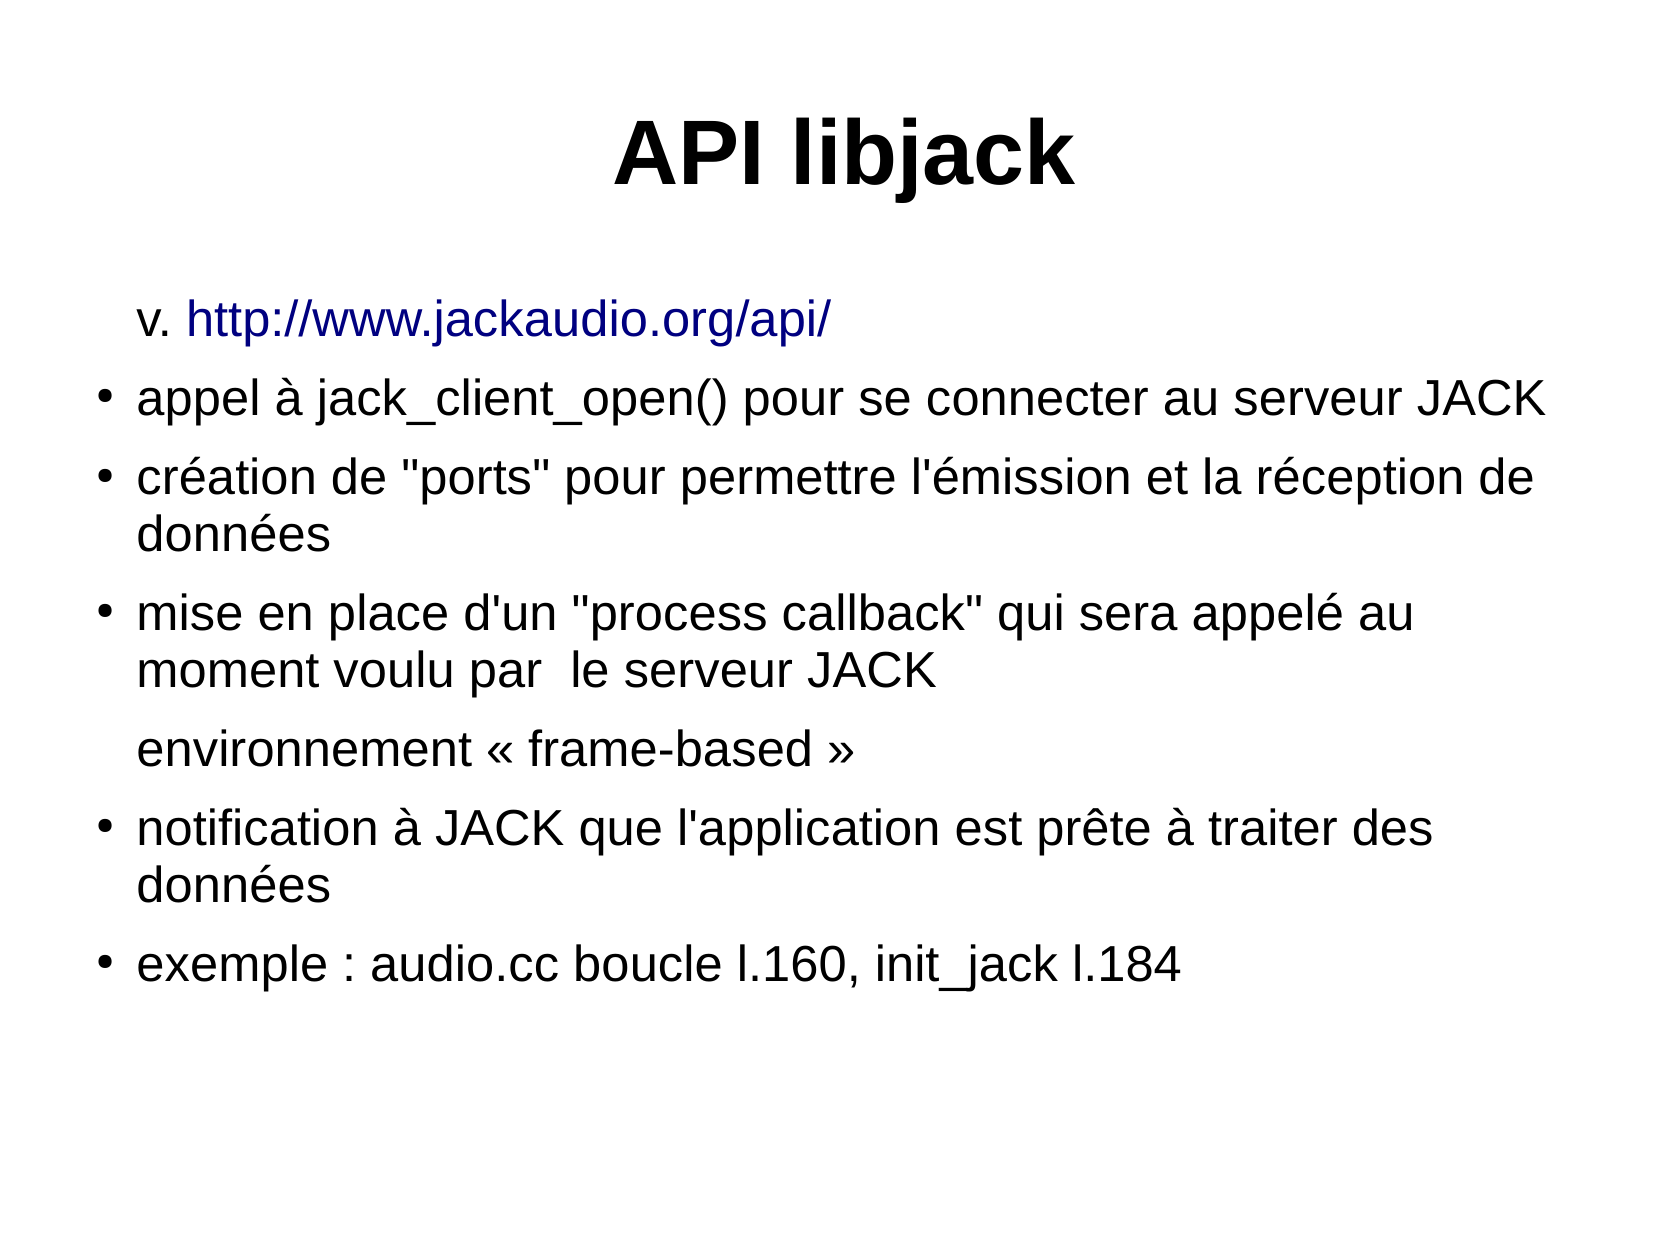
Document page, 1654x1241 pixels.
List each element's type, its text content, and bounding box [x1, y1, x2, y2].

list v. http://www.jackaudio.org/api/ appel à jack_client_open() pour se connecter au serveur JACK création de "ports" pour permettre l'émission et la réception de données mise en place d'un "process callback" qui sera appelé au moment voulu par le serveur JACK environnement « frame-based » notification à JACK que l'application est prête à traiter des données exemple : audio.cc boucle l.160, init_jack l.184 [82, 290, 1571, 1010]
title API libjack [82, 49, 1571, 257]
